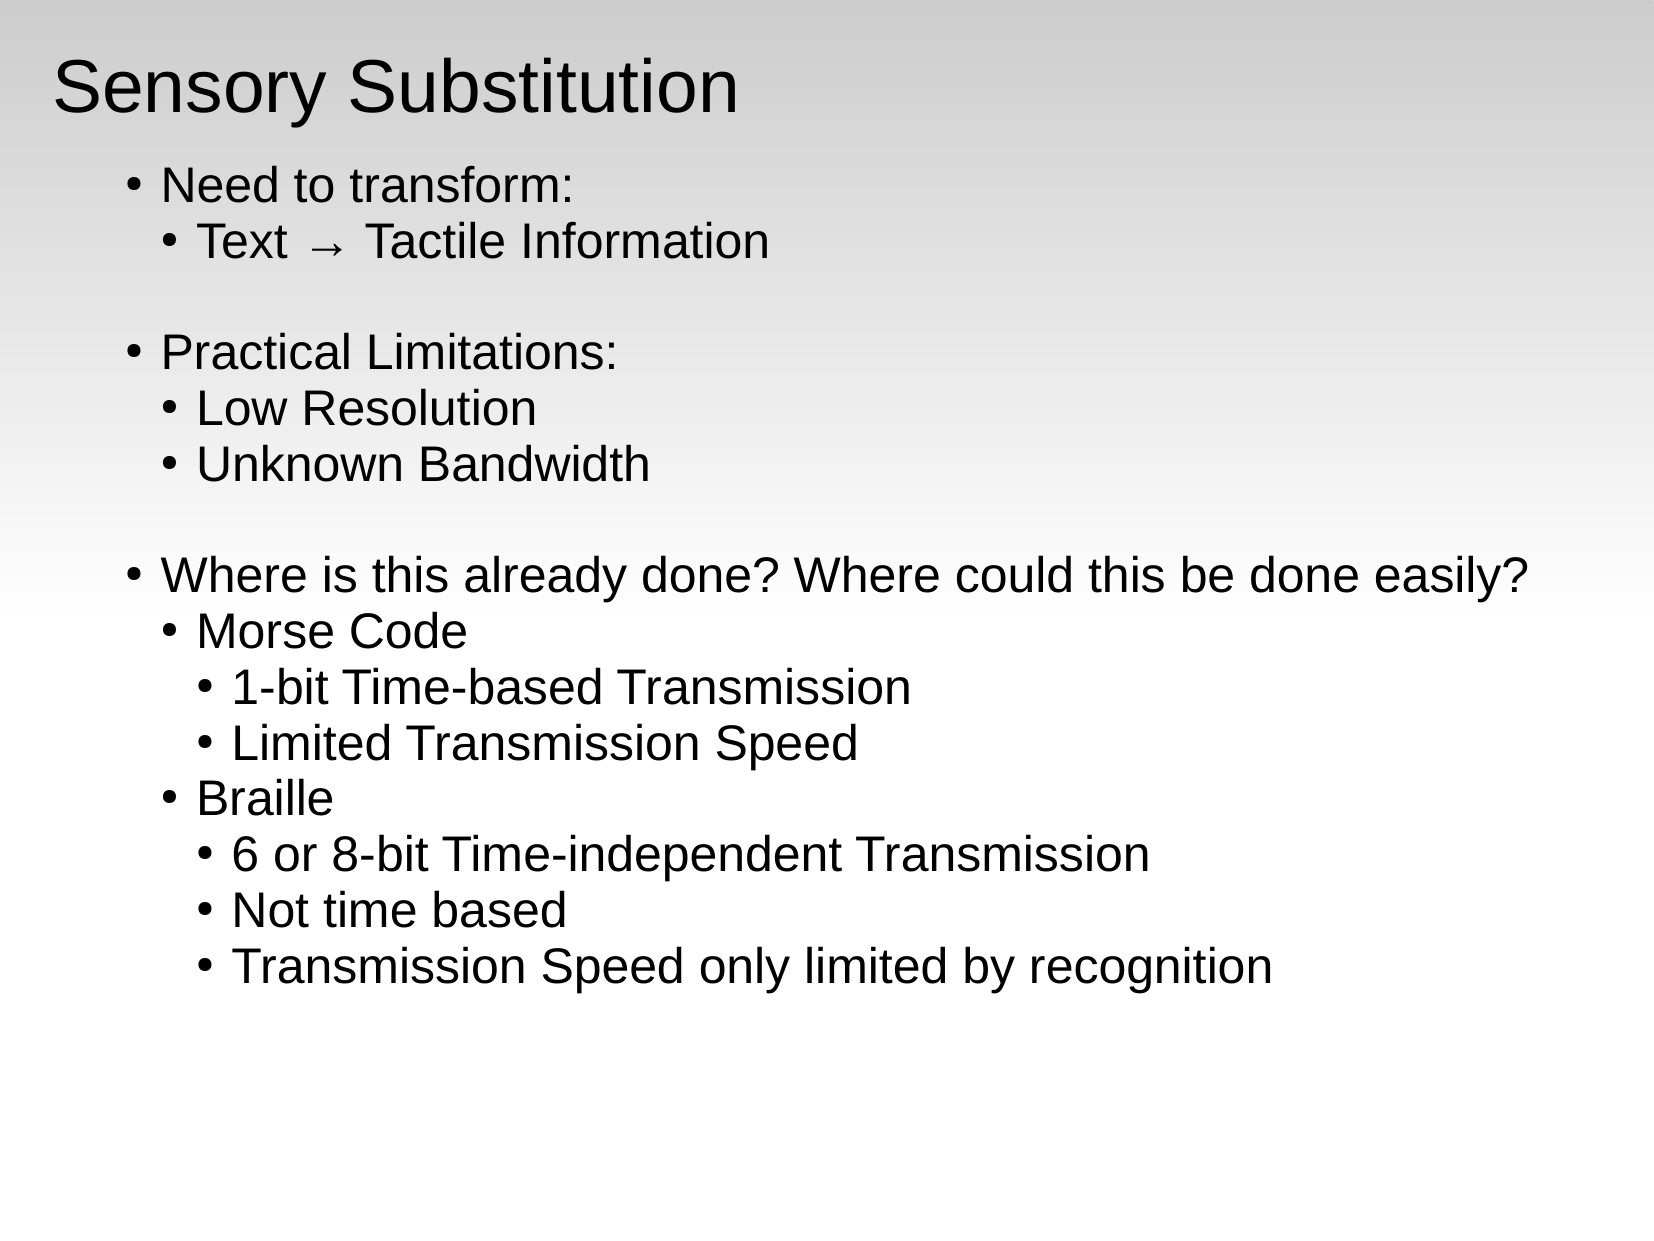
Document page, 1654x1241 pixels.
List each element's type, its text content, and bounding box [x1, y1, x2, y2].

text_box Sensory Substitution [37, 37, 755, 137]
text_box Need to transform: Text → Tactile Information Practical Limitations: Low Resolution Unknown Bandwidth Where is this already done? Where could this be done easily? Morse Code 1-bit Time-based Transmission Limited Transmission Speed Braille 6 or 8-bit Time-independent Transmission Not time based Transmission Speed only limited by recognition [75, 150, 1576, 1163]
